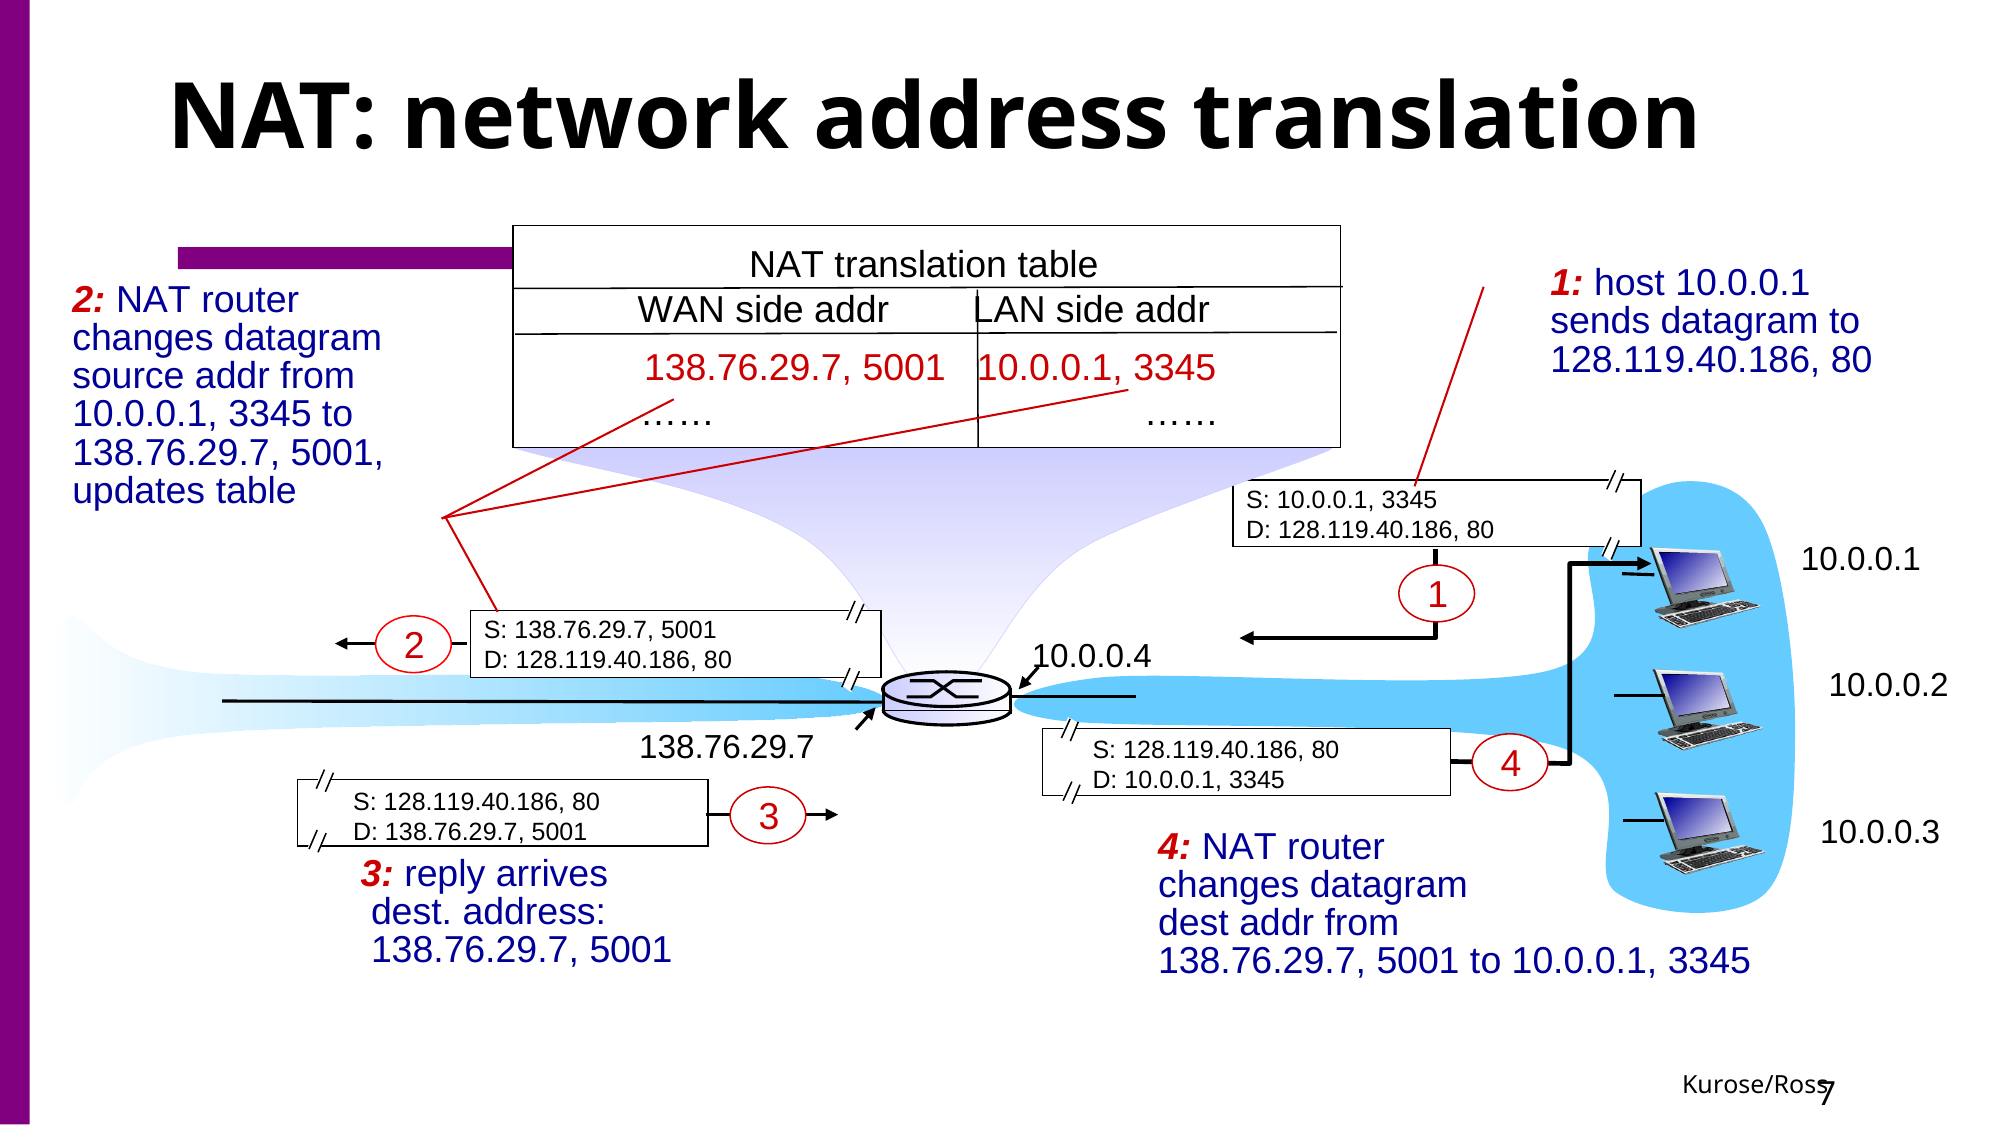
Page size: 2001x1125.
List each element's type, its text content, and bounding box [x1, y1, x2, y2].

text_box [1605, 468, 1615, 488]
text_box 4: NAT router changes datagram dest addr from 138.76.29.7, 5001 to 10.0.0.1, 3345 [1143, 821, 1777, 1028]
text_box [560, 427, 843, 479]
text_box [375, 622, 389, 666]
title NAT: network address translation [116, 37, 1887, 187]
text_box 138.76.29.7, 5001 10.0.0.1, 3345 …… …… [625, 335, 1236, 441]
text_box S: 128.119.40.186, 80 D: 138.76.29.7, 5001 [338, 777, 728, 883]
text_box [730, 794, 743, 837]
text_box [1398, 571, 1412, 615]
text_box NAT translation table WAN side addr LAN side addr [622, 289, 976, 333]
text_box 10.0.0.3 [1805, 802, 1956, 858]
text_box NAT translation table WAN side addr LAN side addr [622, 232, 1226, 287]
text_box [795, 795, 806, 836]
text_box 4 [1485, 731, 1537, 792]
text_box [1663, 797, 1732, 840]
text_box [1608, 469, 1622, 495]
text_box 1: host 10.0.0.1 sends datagram to 128.119.40.186, 80 [1535, 257, 1888, 388]
text_box [297, 767, 338, 855]
text_box S: 138.76.29.7, 5001 D: 128.119.40.186, 80 [469, 606, 858, 682]
text_box [1659, 551, 1728, 594]
text_box NAT translation table WAN side addr LAN side addr [979, 288, 1226, 332]
picture [1649, 665, 1790, 757]
text_box [46, 288, 1341, 806]
text_box 2: NAT router changes datagram source addr from 10.0.0.1, 3345 to 138.76.29.7, 5001, updates table [57, 274, 400, 519]
text_box S: 128.119.40.186, 80 D: 10.0.0.1, 3345 [1077, 726, 1464, 832]
text_box Kurose/Ross [1210, 1060, 1844, 1109]
text_box 10.0.0.4 [1017, 626, 1168, 682]
picture [1651, 788, 1792, 881]
picture [1646, 543, 1788, 635]
text_box 3: reply arrives dest. address: 138.76.29.7, 5001 [345, 848, 688, 979]
text_box [1587, 479, 1771, 561]
text_box 10.0.0.2 [1813, 655, 1964, 711]
text_box 1 [1412, 562, 1463, 623]
text_box [1472, 741, 1485, 784]
text_box [1463, 573, 1475, 614]
text_box 2 [389, 613, 440, 674]
text_box [1013, 663, 1567, 806]
text_box 3 [743, 784, 795, 845]
text_box 138.76.29.7 [624, 717, 830, 774]
text_box [440, 624, 452, 665]
text_box [1573, 566, 1796, 821]
text_box S: 10.0.0.1, 3345 D: 128.119.40.186, 80 [1231, 475, 1618, 551]
text_box [512, 225, 1341, 287]
text_box 10.0.0.1 [1786, 529, 1936, 585]
text_box [512, 290, 625, 459]
